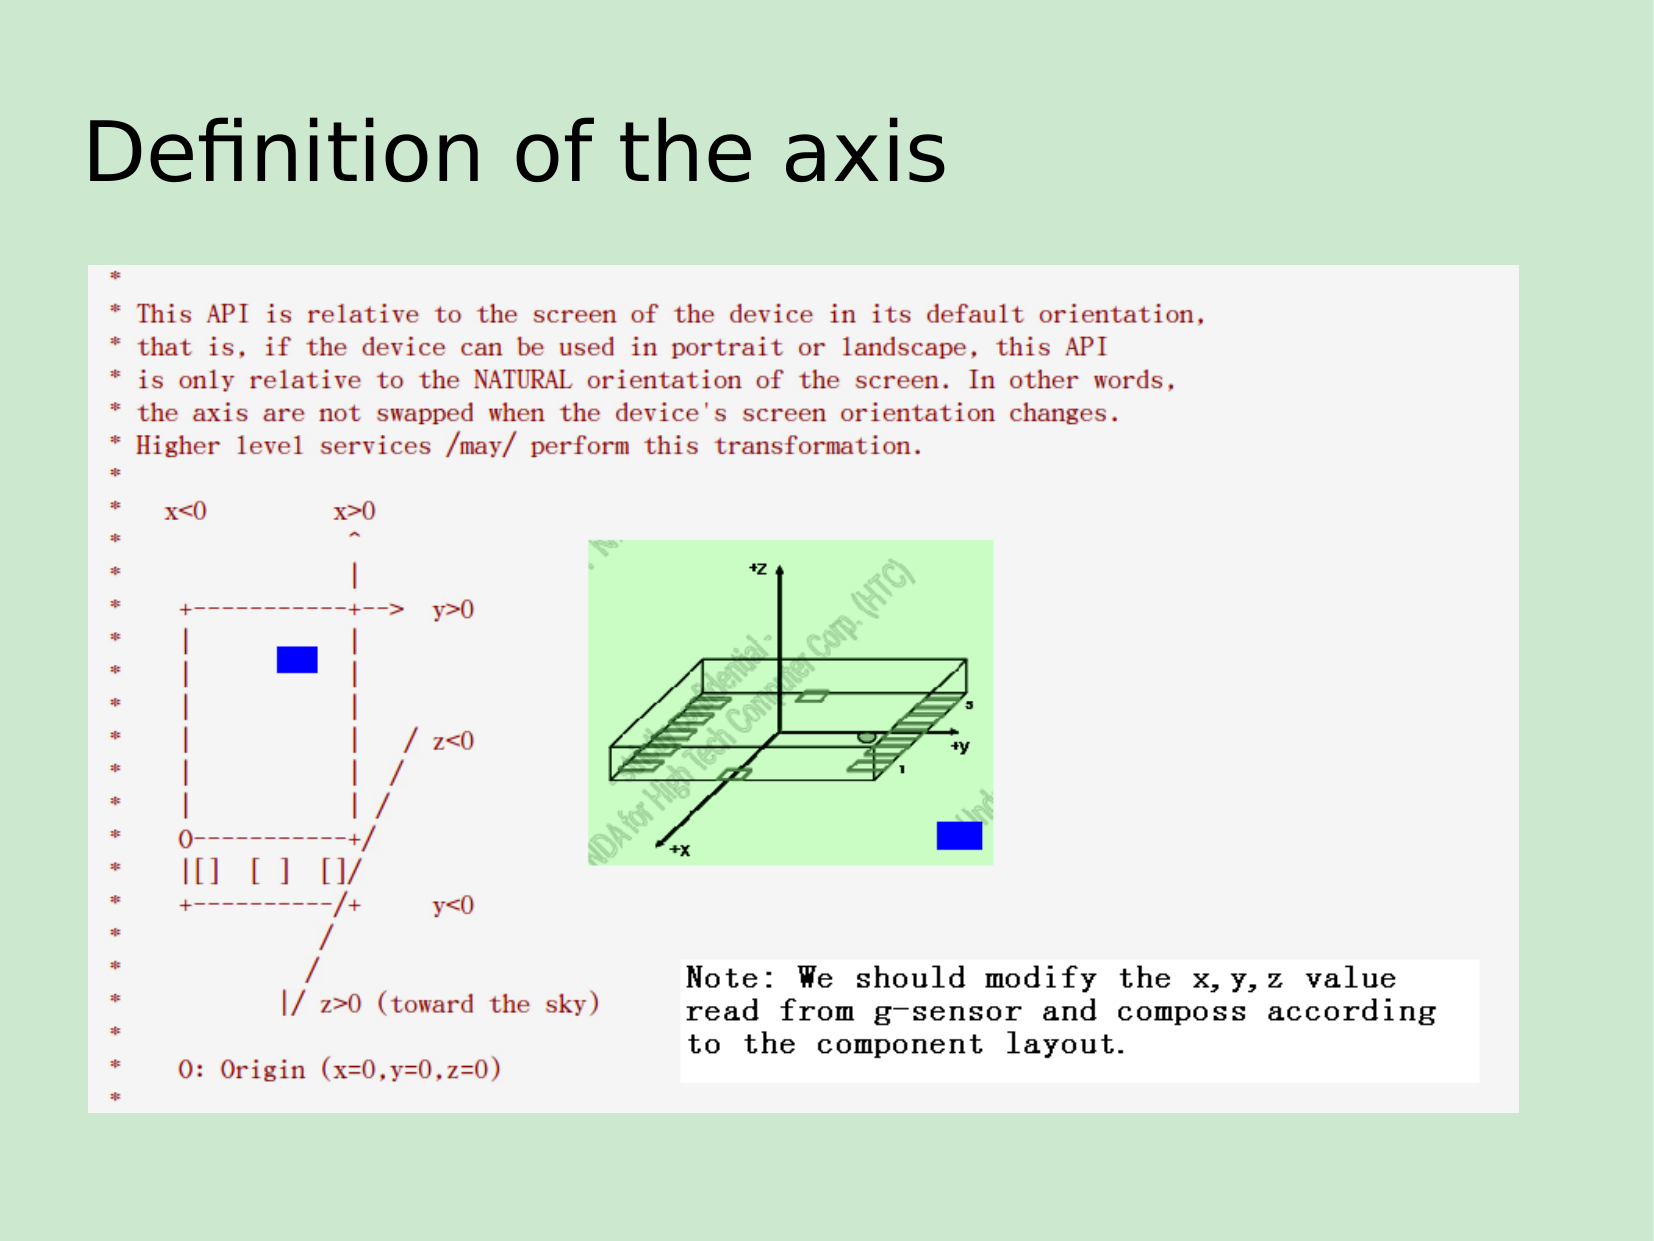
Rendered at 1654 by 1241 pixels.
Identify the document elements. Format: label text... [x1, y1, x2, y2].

title Definition of the axis [82, 56, 1571, 250]
picture [0, 0, 1654, 1241]
